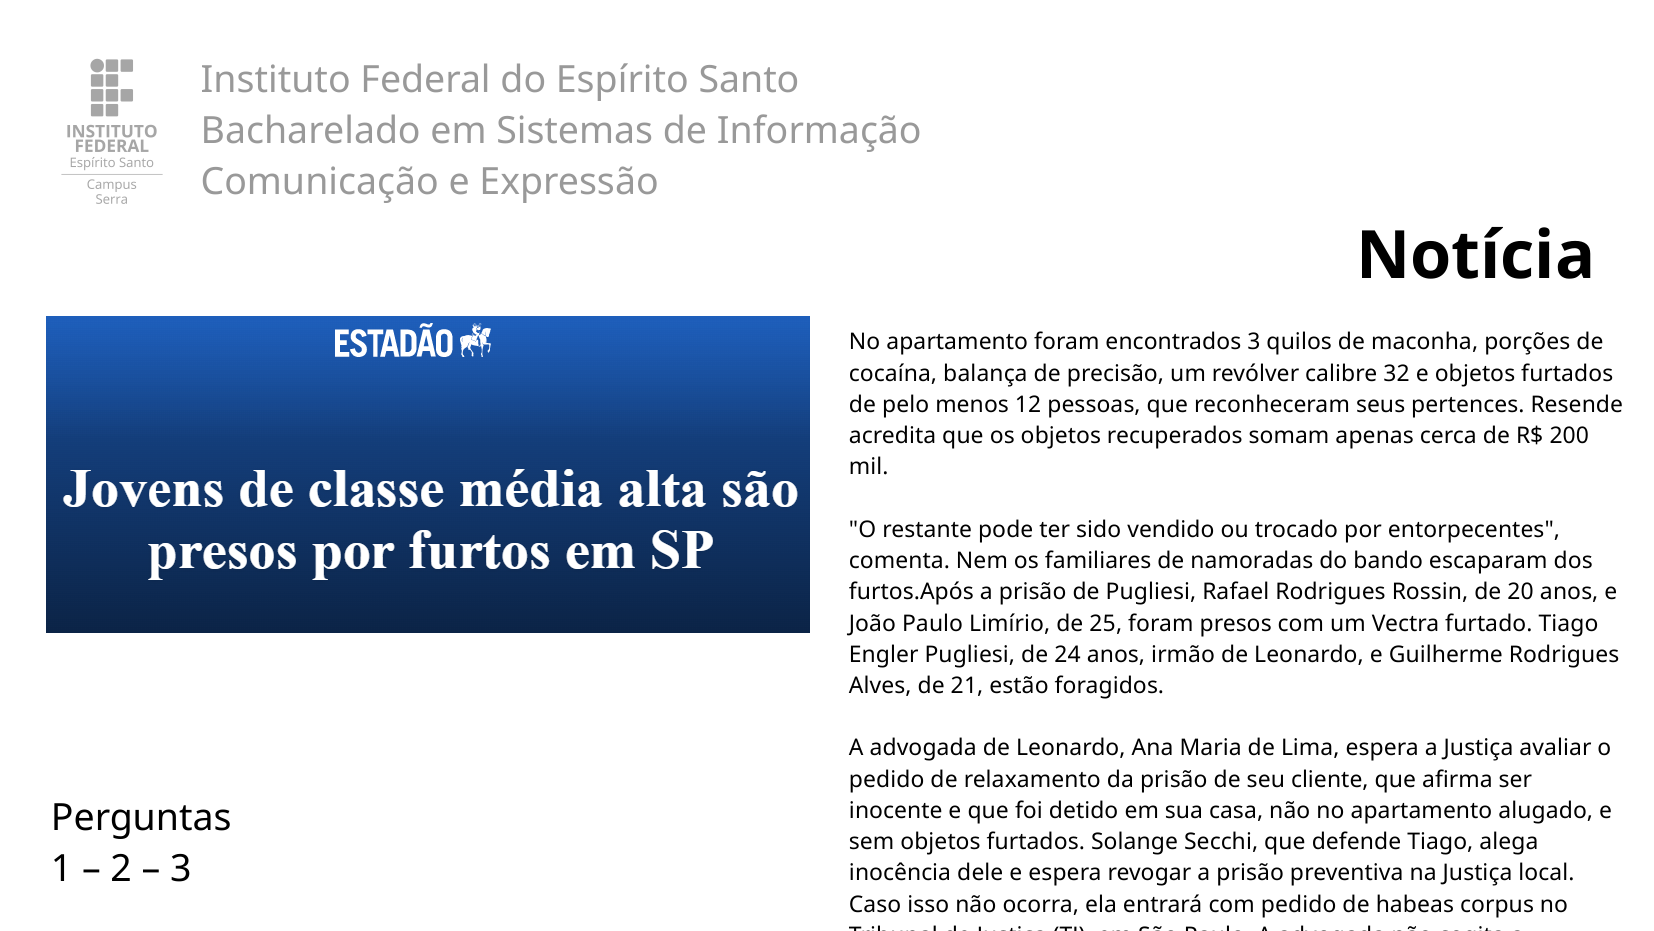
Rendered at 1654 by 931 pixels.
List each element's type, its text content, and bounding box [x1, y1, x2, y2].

title Instituto Federal do Espírito Santo Bacharelado em Sistemas de Informação Comunicação e Expressão [200, 50, 1202, 208]
text_box No apartamento foram encontrados 3 quilos de maconha, porções de cocaína, balança de precisão, um revólver calibre 32 e objetos furtados de pelo menos 12 pessoas, que reconheceram seus pertences. Resende acredita que os objetos recuperados somam apenas cerca de R$ 200 mil. "O restante pode ter sido vendido ou trocado por entorpecentes", comenta. Nem os familiares de namoradas do bando escaparam dos furtos.Após a prisão de Pugliesi, Rafael Rodrigues Rossin, de 20 anos, e João Paulo Limírio, de 25, foram presos com um Vectra furtado. Tiago Engler Pugliesi, de 24 anos, irmão de Leonardo, e Guilherme Rodrigues Alves, de 21, estão foragidos. A advogada de Leonardo, Ana Maria de Lima, espera a Justiça avaliar o pedido de relaxamento da prisão de seu cliente, que afirma ser inocente e que foi detido em sua casa, não no apartamento alugado, e sem objetos furtados. Solange Secchi, que defende Tiago, alega inocência dele e espera revogar a prisão preventiva na Justiça local. Caso isso não ocorra, ela entrará com pedido de habeas corpus no Tribunal de Justiça (TJ), em São Paulo. A advogada não cogita a apresentação de seu cliente à polícia. Os advogados dos outros rapazes investigados não foram localizados pela reportagem. [834, 317, 1646, 890]
text_box [47, 39, 191, 215]
title Notícia [1334, 207, 1596, 299]
picture [46, 316, 810, 633]
subtitle Perguntas 1 – 2 – 3 [50, 788, 547, 894]
